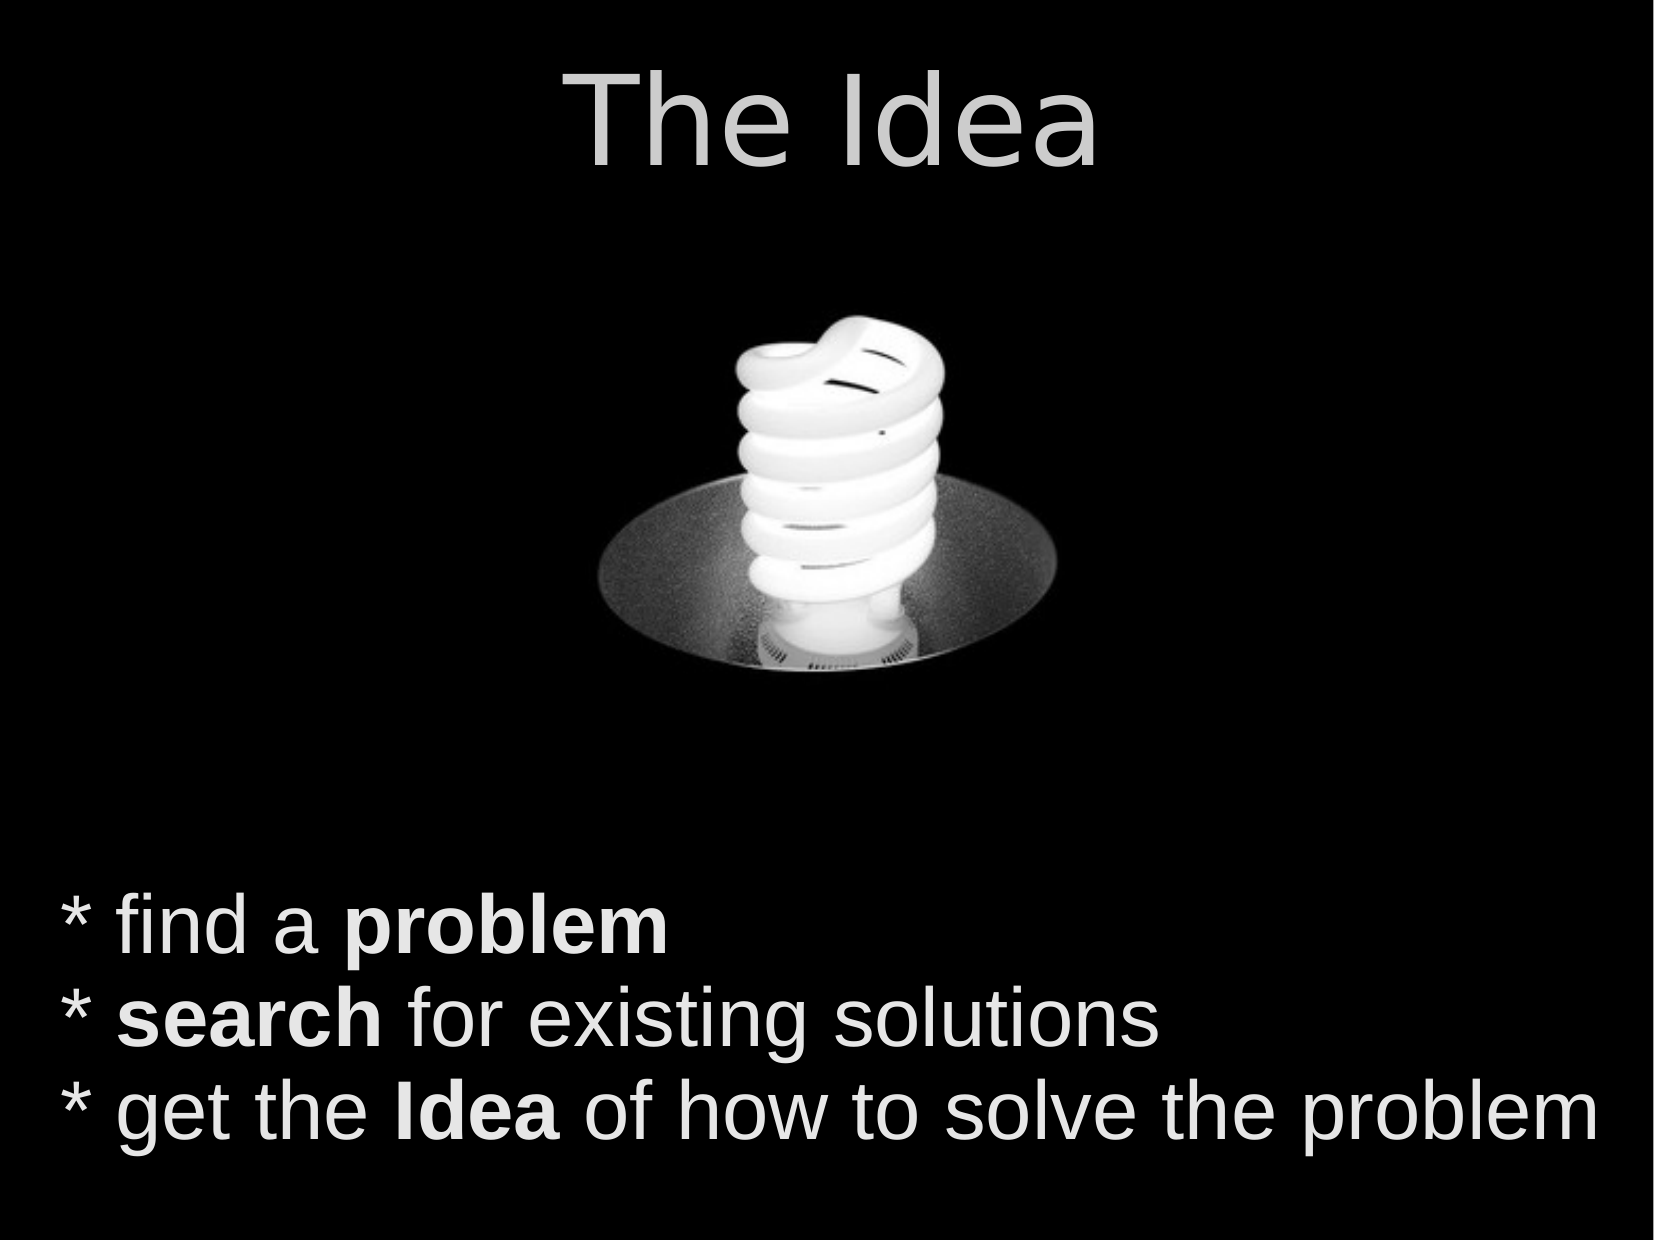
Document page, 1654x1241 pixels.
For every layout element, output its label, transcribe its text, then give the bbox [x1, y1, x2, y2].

title The Idea [90, 45, 1579, 200]
picture [585, 292, 1081, 721]
subtitle * find a problem * search for existing solutions * get the Idea of how to solve the problem [60, 835, 1606, 1201]
